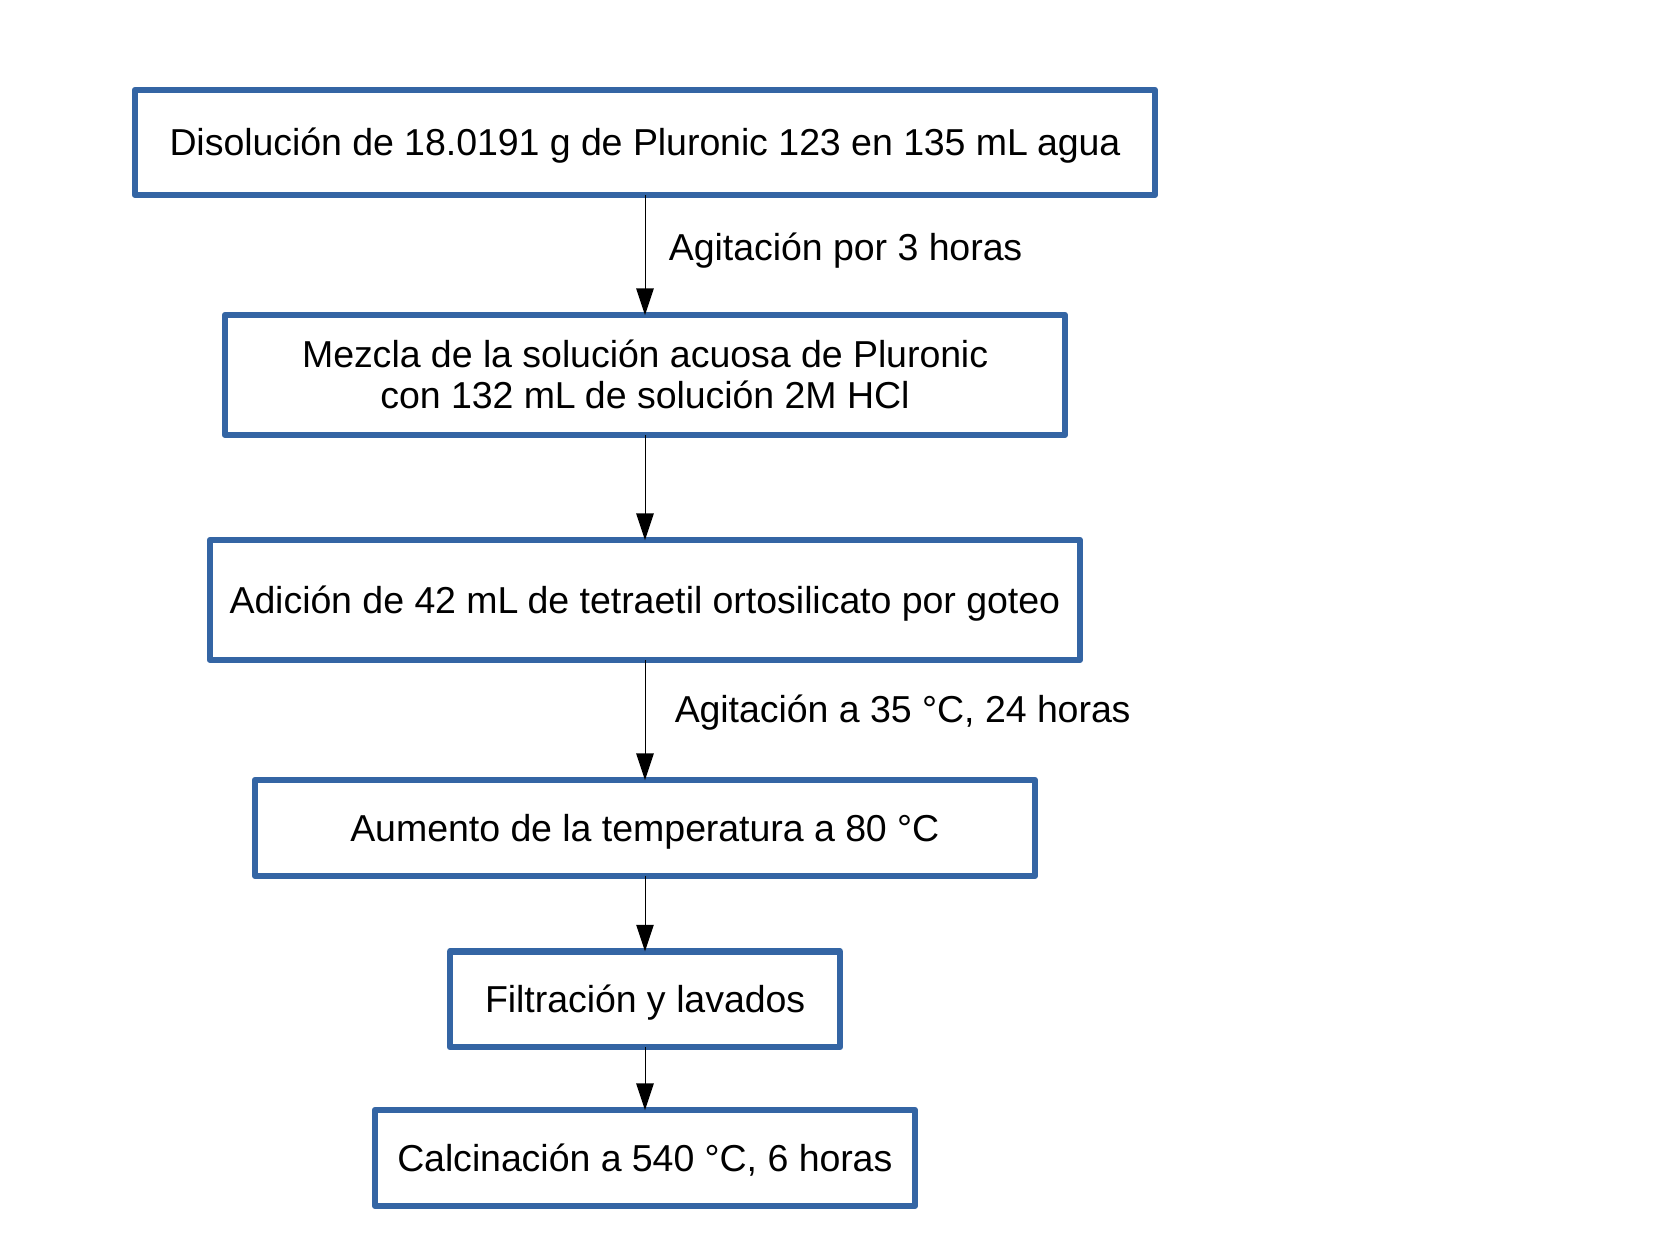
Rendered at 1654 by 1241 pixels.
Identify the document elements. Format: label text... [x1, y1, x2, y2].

text_box Disolución de 18.0191 g de Pluronic 123 en 135 mL agua [135, 90, 1156, 196]
text_box Agitación por 3 horas [654, 219, 1038, 276]
text_box Filtración y lavados [450, 951, 841, 1048]
text_box Aumento de la temperatura a 80 °C [255, 780, 1036, 876]
text_box Calcinación a 540 °C, 6 horas [375, 1110, 916, 1206]
text_box Agitación a 35 °C, 24 horas [660, 680, 1146, 738]
text_box Mezcla de la solución acuosa de Pluronic con 132 mL de solución 2M HCl [225, 315, 1066, 436]
text_box Adición de 42 mL de tetraetil ortosilicato por goteo [210, 540, 1081, 661]
